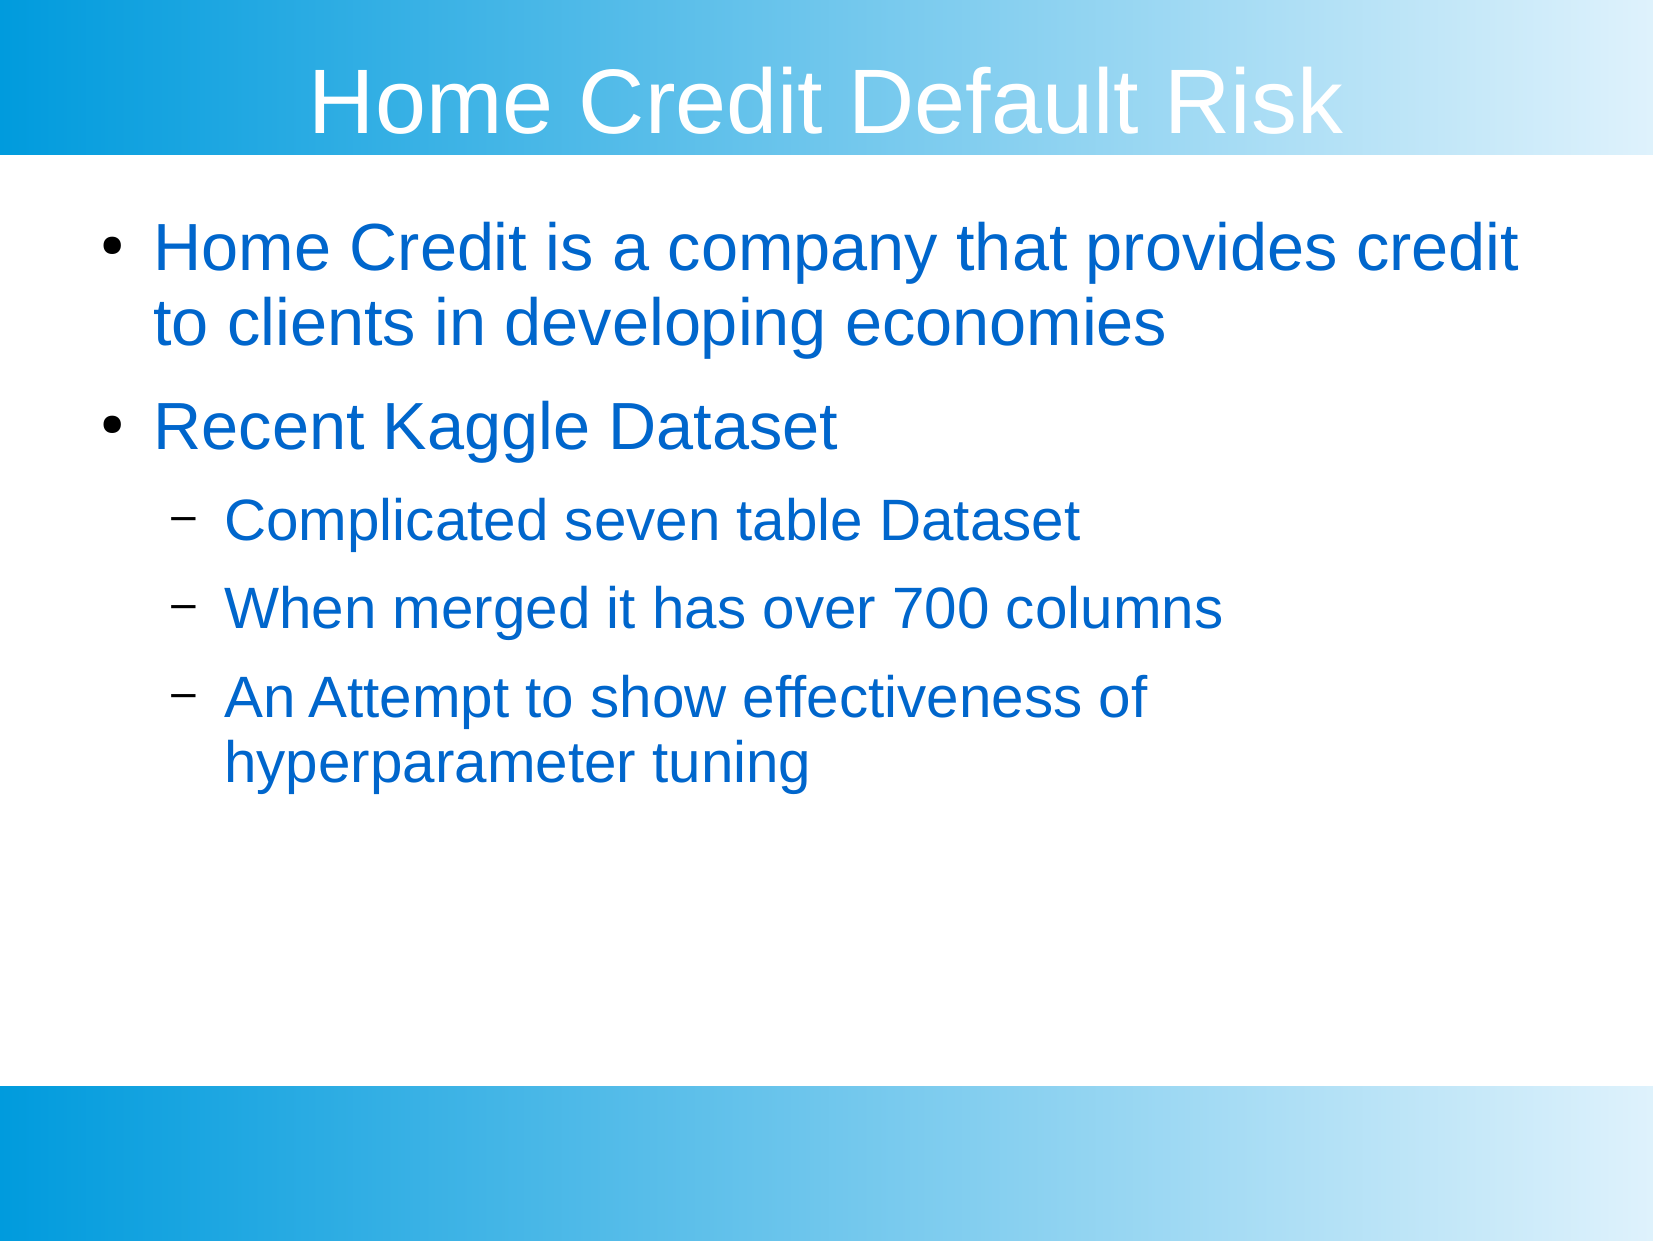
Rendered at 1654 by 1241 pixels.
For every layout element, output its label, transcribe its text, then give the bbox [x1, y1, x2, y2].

title Home Credit Default Risk [82, 49, 1571, 155]
list Home Credit is a company that provides credit to clients in developing economies Recent Kaggle Dataset Complicated seven table Dataset When merged it has over 700 columns An Attempt to show effectiveness of hyperparameter tuning [82, 210, 1571, 1010]
